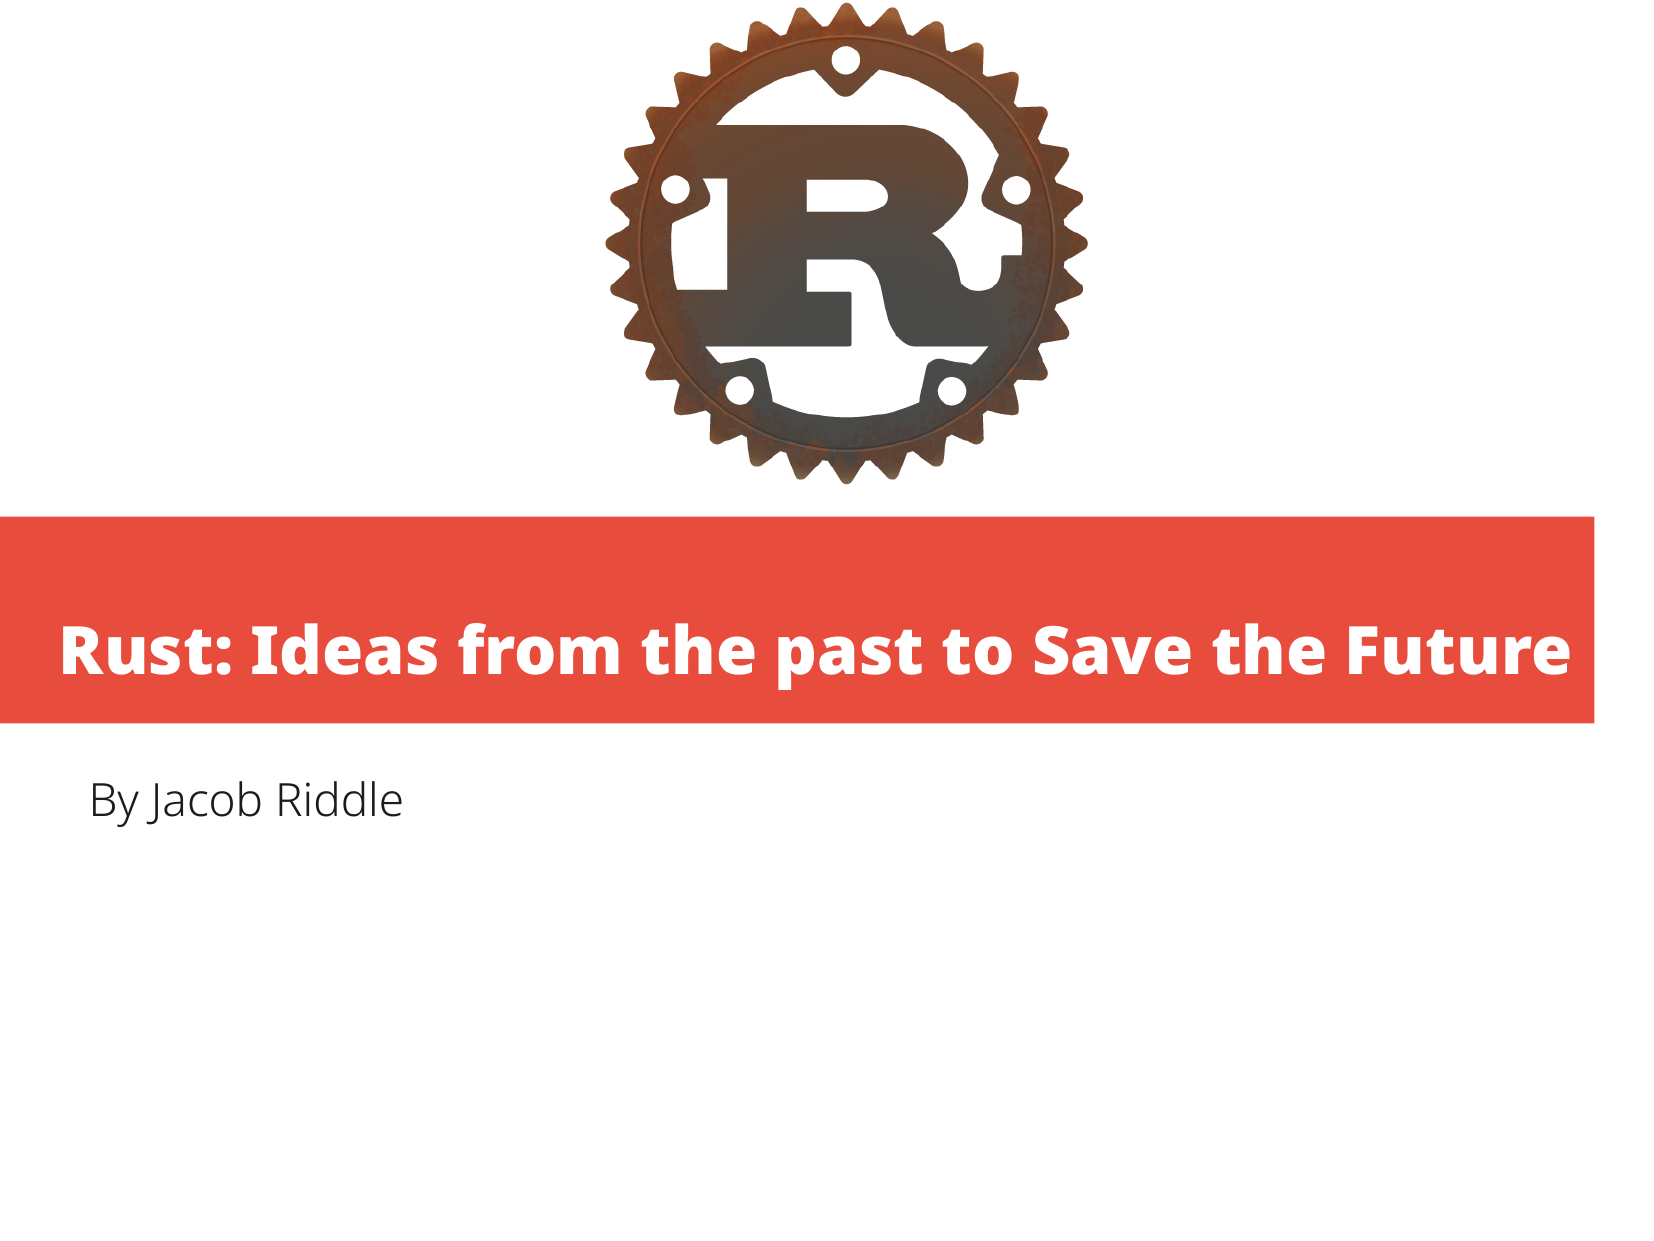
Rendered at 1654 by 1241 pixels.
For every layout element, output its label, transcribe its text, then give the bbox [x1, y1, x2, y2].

title Rust: Ideas from the past to Save the Future [59, 546, 1595, 694]
picture [600, 0, 1092, 492]
subtitle By Jacob Riddle [88, 767, 1595, 1182]
